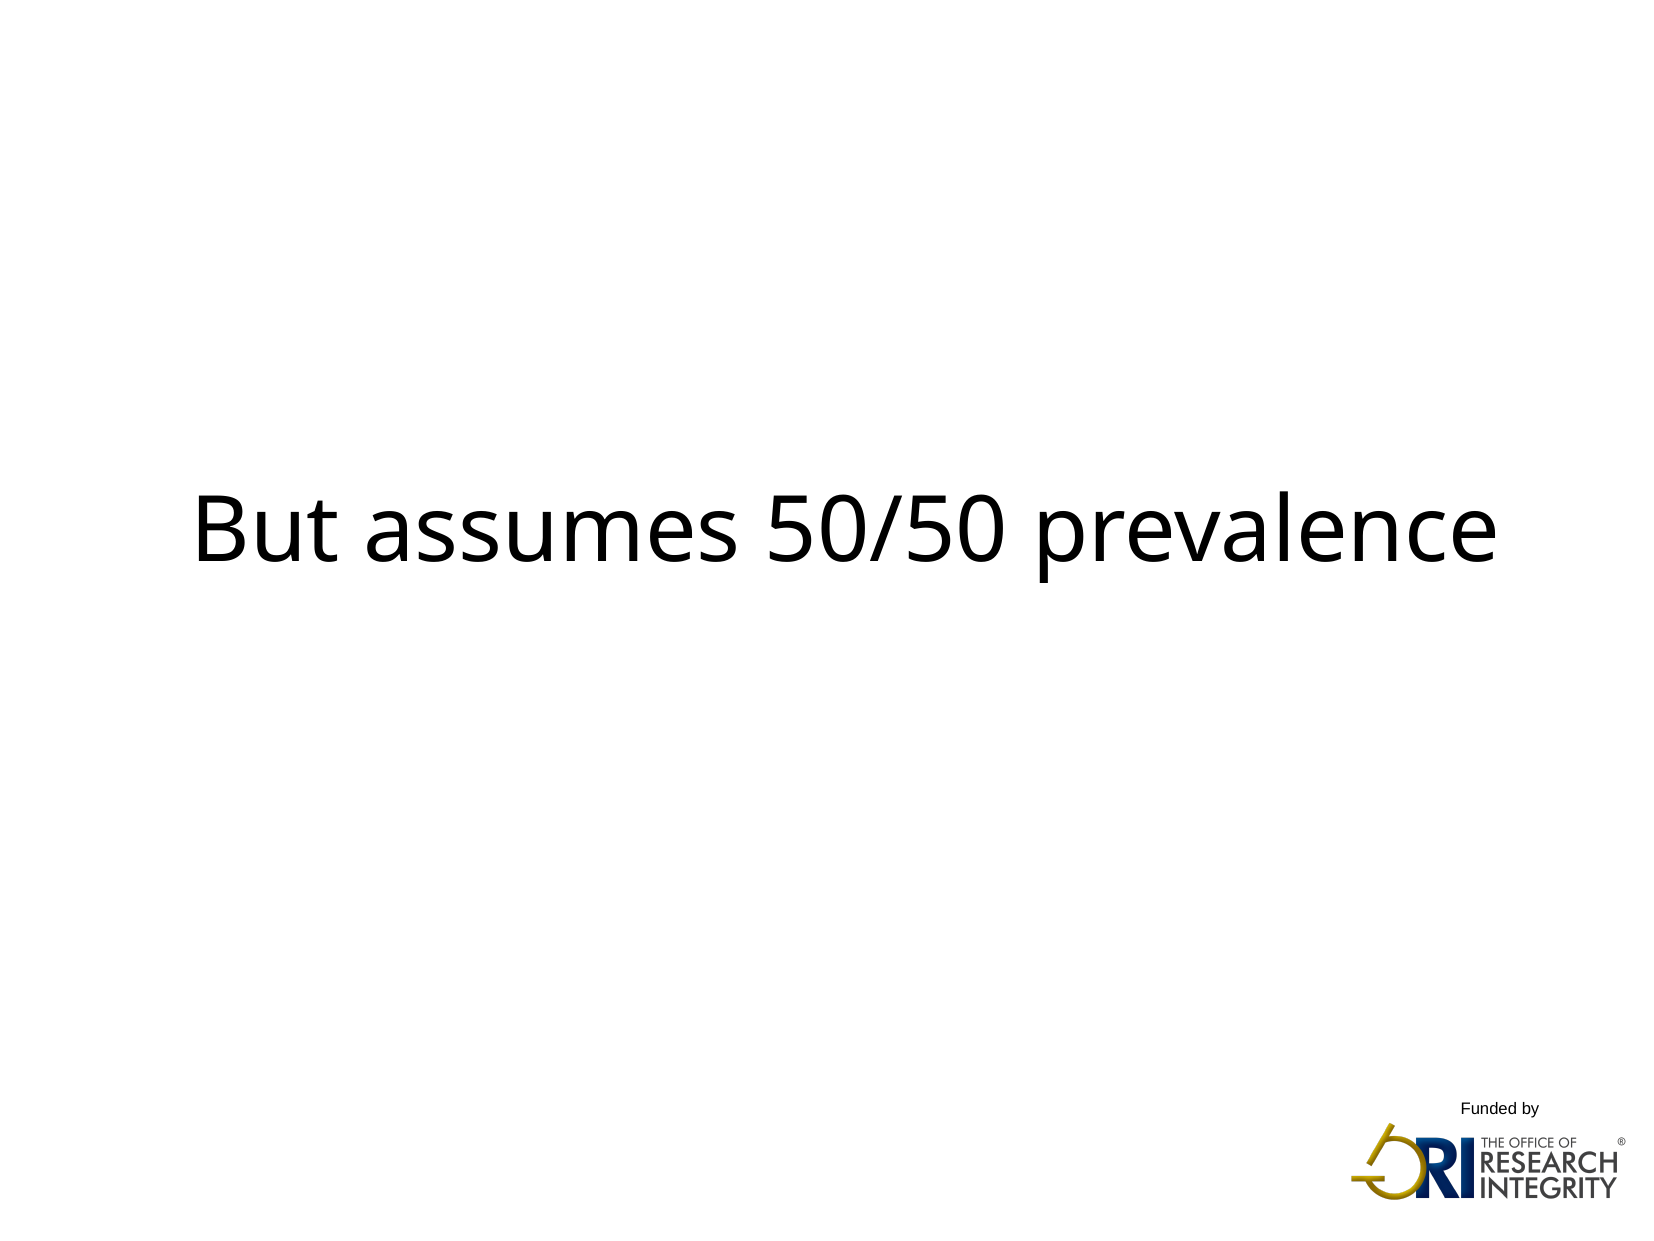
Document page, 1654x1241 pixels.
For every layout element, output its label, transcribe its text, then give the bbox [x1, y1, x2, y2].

title But assumes 50/50 prevalence [101, 422, 1591, 631]
text_box Funded by [1380, 1091, 1621, 1126]
picture [1341, 1110, 1636, 1216]
